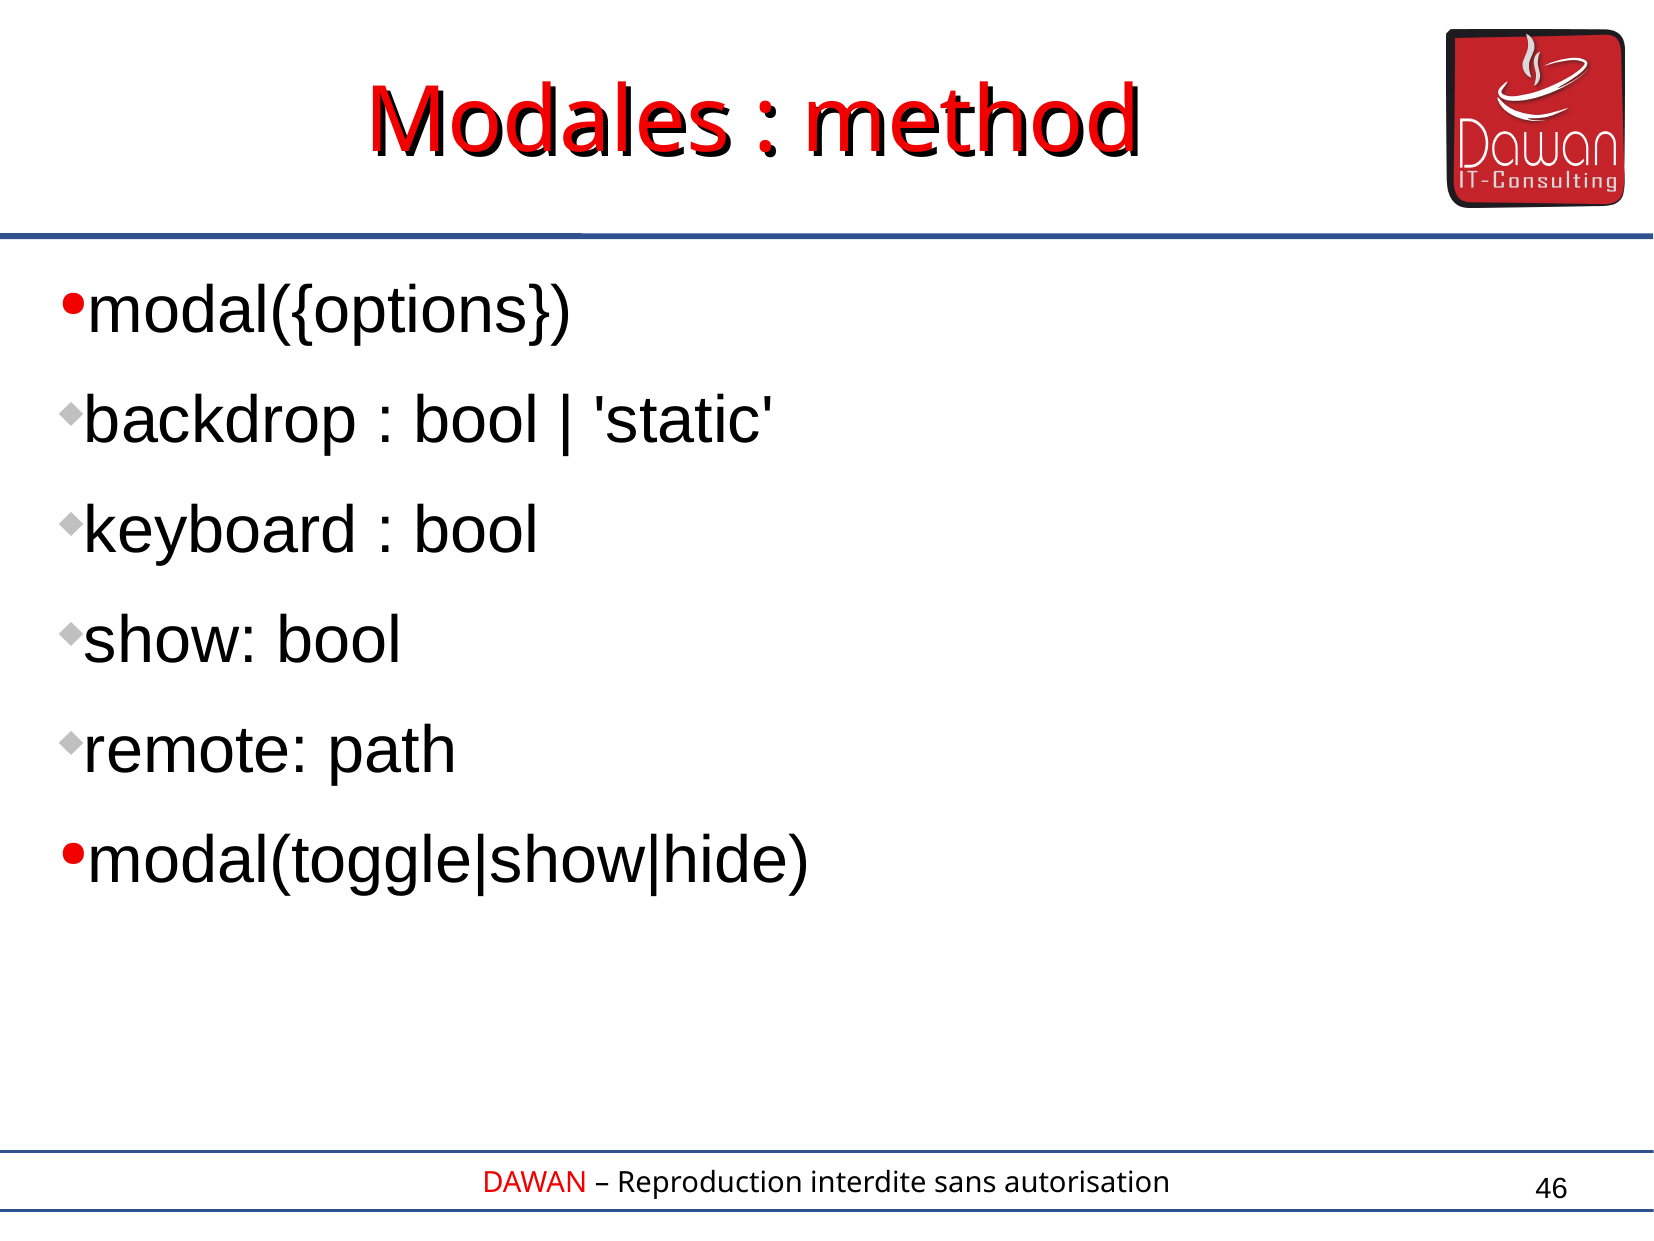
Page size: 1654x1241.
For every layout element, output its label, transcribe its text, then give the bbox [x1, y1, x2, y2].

text_box [1535, 1169, 1595, 1234]
title Modales : method [59, 24, 1447, 206]
list modal({options}) backdrop : bool | 'static' keyboard : bool show: bool remote: path modal(toggle|show|hide) [59, 265, 1595, 1094]
